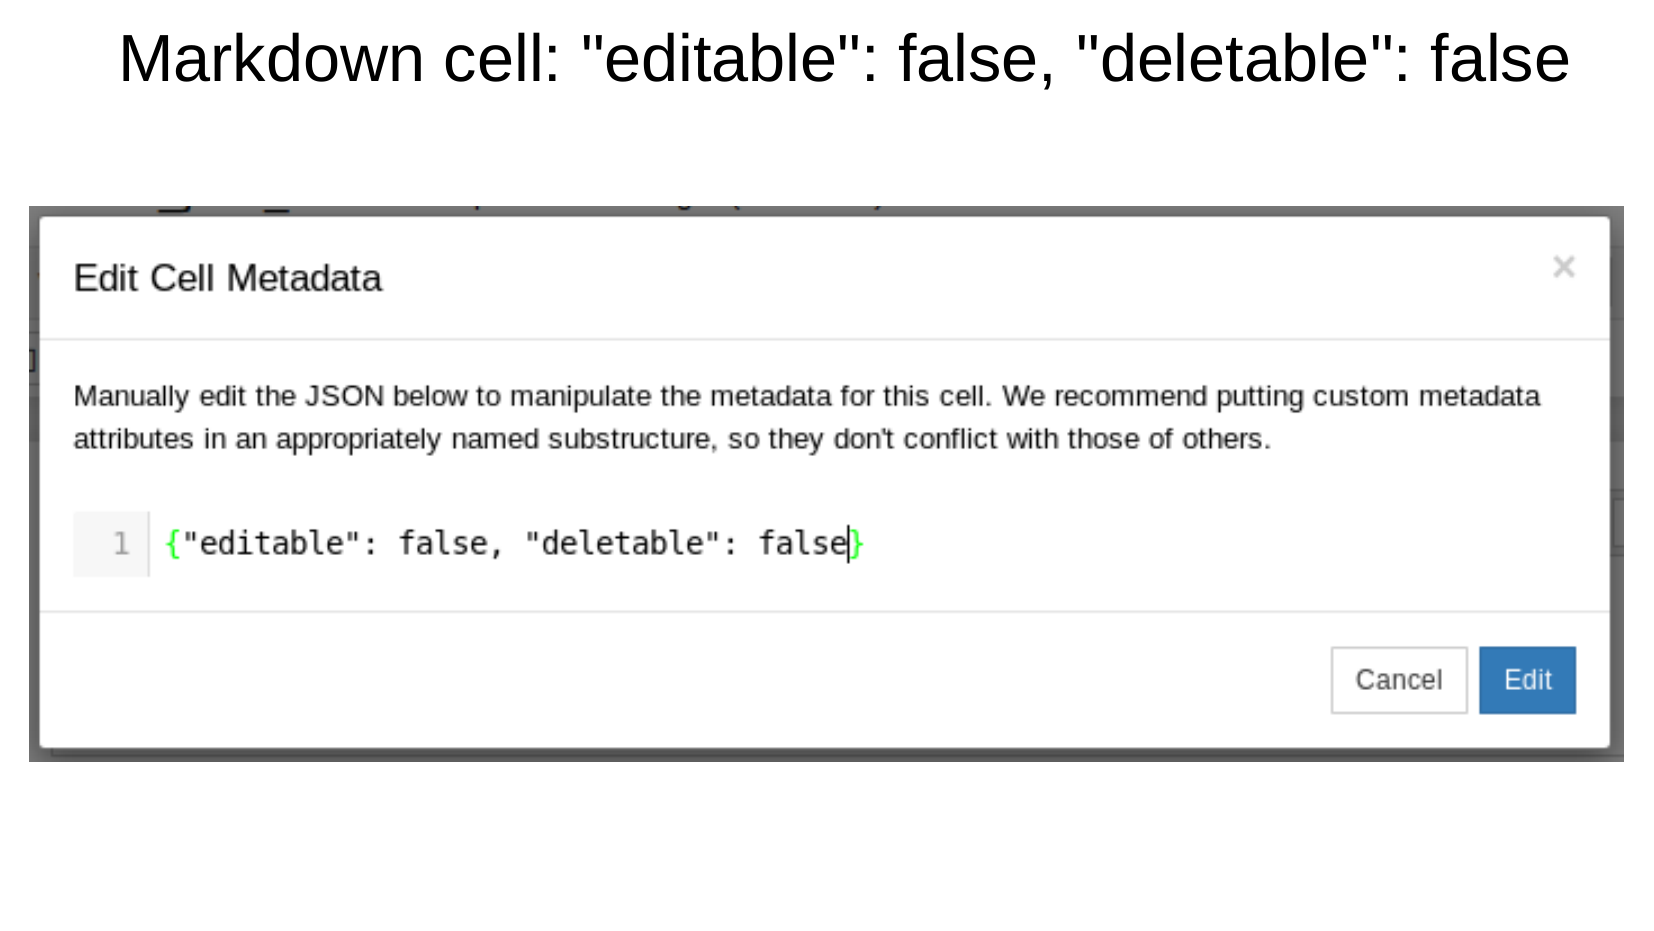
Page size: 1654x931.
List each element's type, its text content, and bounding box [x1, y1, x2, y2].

picture [29, 206, 1624, 762]
subtitle Markdown cell: "editable": false, "deletable": false [82, 9, 1642, 107]
